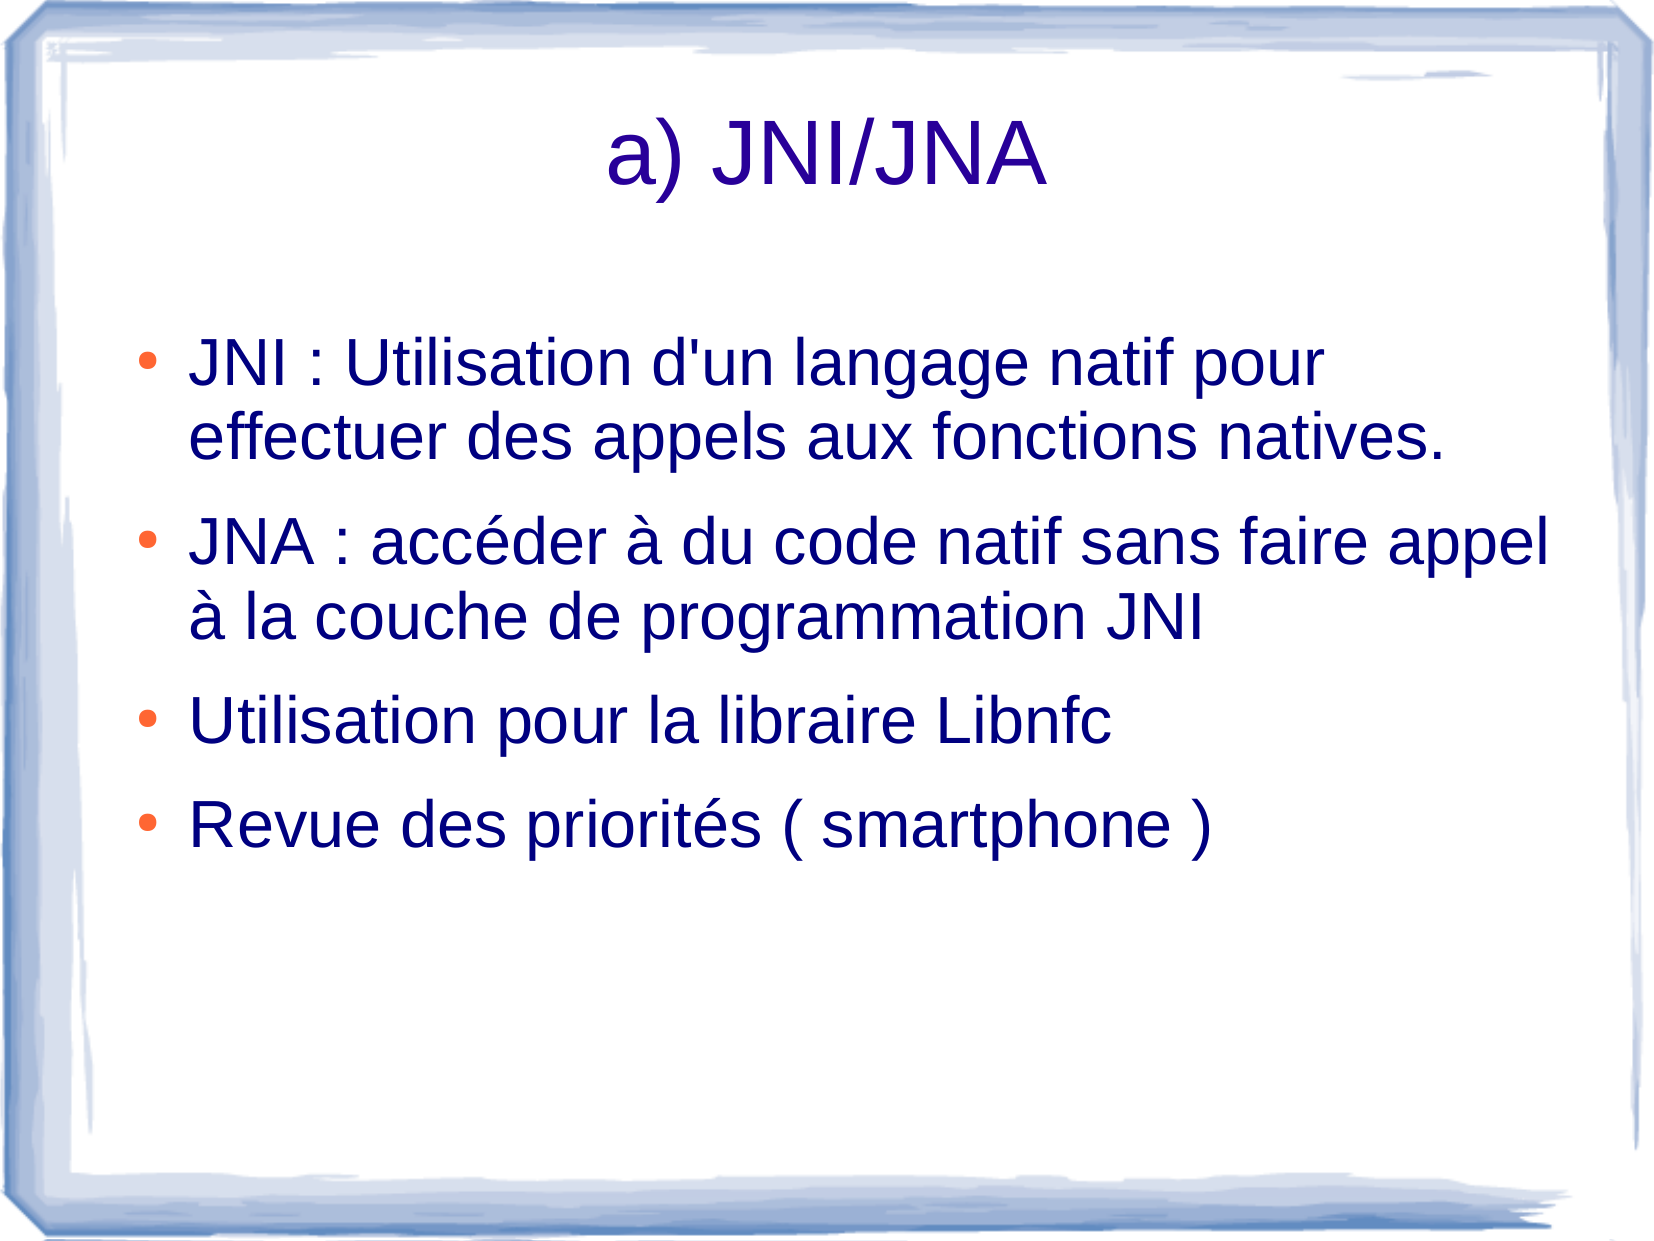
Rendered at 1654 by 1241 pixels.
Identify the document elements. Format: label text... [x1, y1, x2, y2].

picture [0, 0, 1654, 1241]
title a) JNI/JNA [82, 49, 1571, 257]
list JNI : Utilisation d'un langage natif pour effectuer des appels aux fonctions natives. JNA : accéder à du code natif sans faire appel à la couche de programmation JNI Utilisation pour la libraire Libnfc Revue des priorités ( smartphone ) [118, 324, 1571, 1045]
